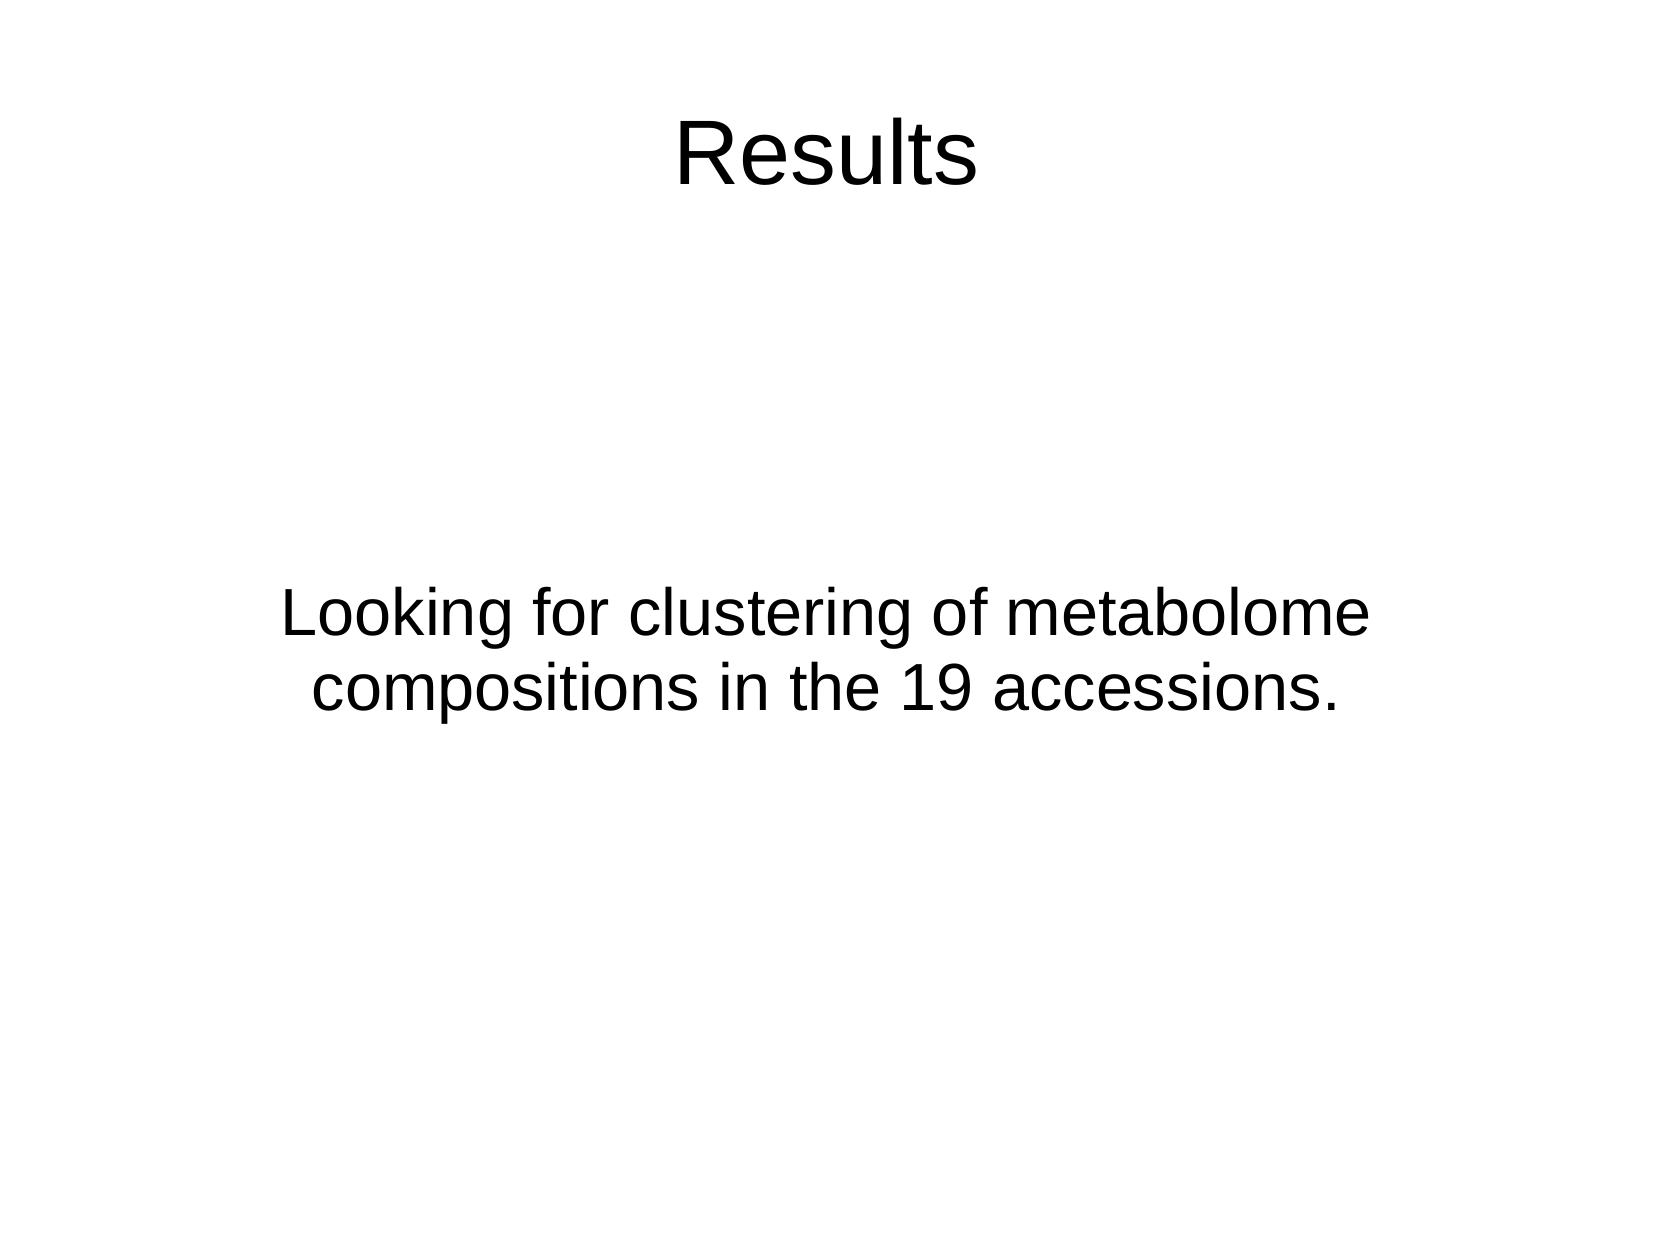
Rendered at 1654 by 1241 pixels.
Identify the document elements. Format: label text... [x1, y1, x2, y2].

subtitle Looking for clustering of metabolome compositions in the 19 accessions. [82, 290, 1571, 1010]
title Results [82, 49, 1571, 257]
